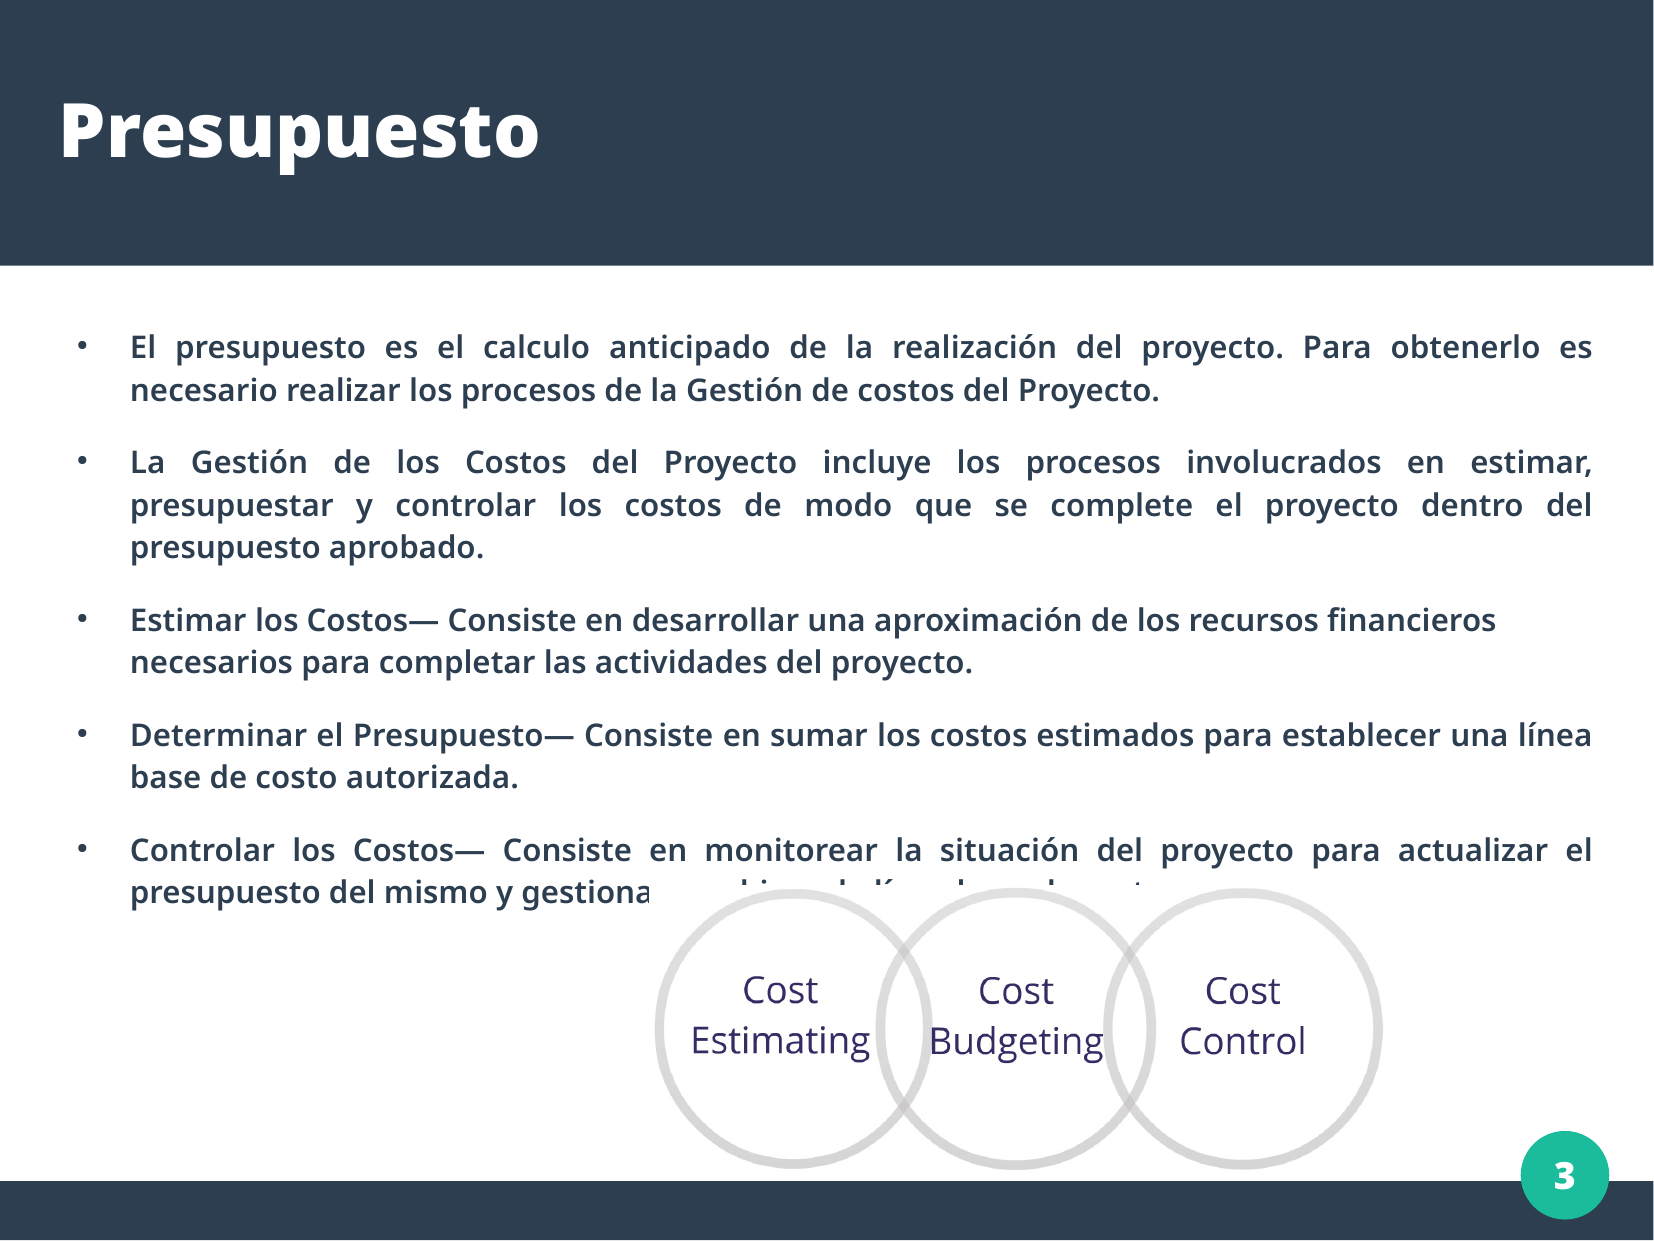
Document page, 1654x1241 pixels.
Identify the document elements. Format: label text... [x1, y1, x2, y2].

list El presupuesto es el calculo anticipado de la realización del proyecto. Para obtenerlo es necesario realizar los procesos de la Gestión de costos del Proyecto. La Gestión de los Costos del Proyecto incluye los procesos involucrados en estimar, presupuestar y controlar los costos de modo que se complete el proyecto dentro del presupuesto aprobado. Estimar los Costos— Consiste en desarrollar una aproximación de los recursos financieros necesarios para completar las actividades del proyecto. Determinar el Presupuesto— Consiste en sumar los costos estimados para establecer una línea base de costo autorizada. Controlar los Costos— Consiste en monitorear la situación del proyecto para actualizar el presupuesto del mismo y gestionar cambios a la línea base de costo. [59, 324, 1595, 1152]
title Presupuesto [59, 49, 1595, 207]
picture [649, 885, 1388, 1173]
